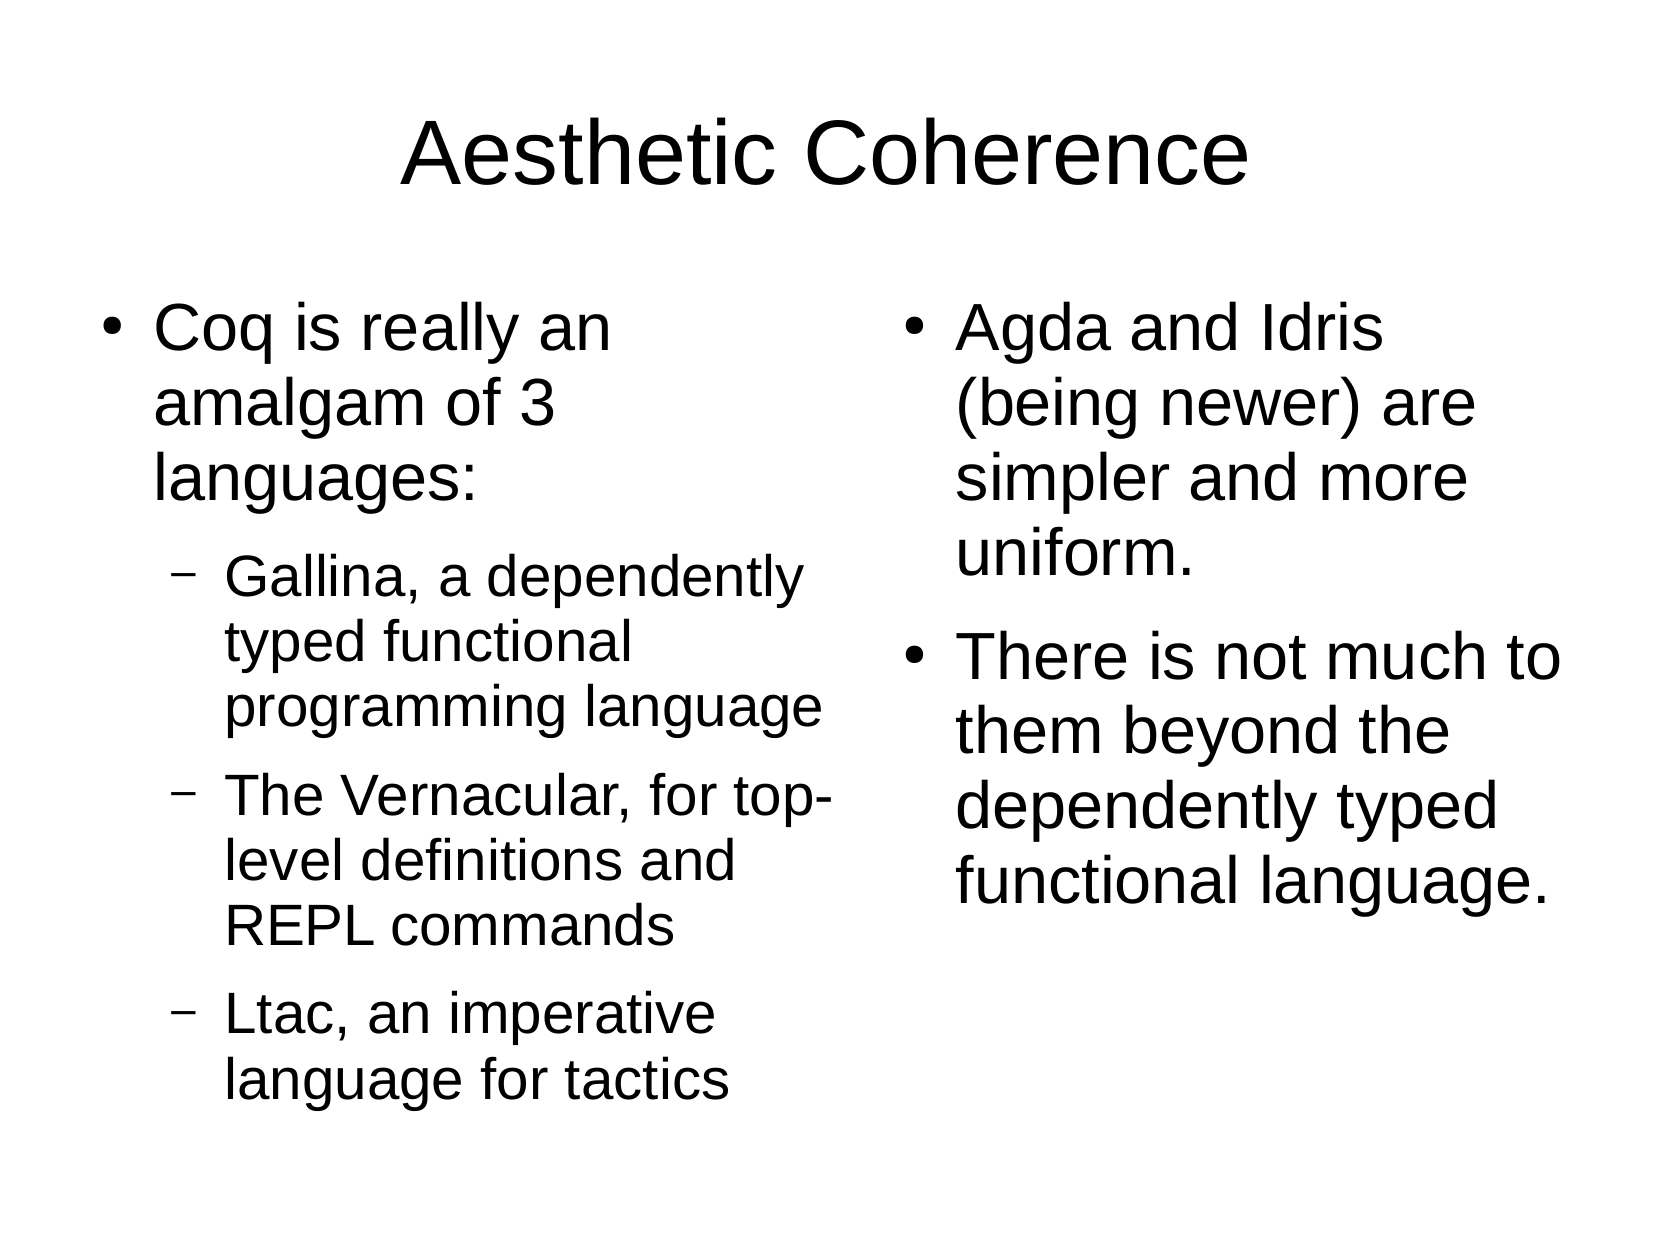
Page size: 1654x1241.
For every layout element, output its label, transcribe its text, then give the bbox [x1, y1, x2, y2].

list Agda and Idris (being newer) are simpler and more uniform. There is not much to them beyond the dependently typed functional language. [885, 290, 1572, 1109]
list Coq is really an amalgam of 3 languages: Gallina, a dependently typed functional programming language The Vernacular, for top-level definitions and REPL commands Ltac, an imperative language for tactics [82, 290, 856, 1110]
title Aesthetic Coherence [82, 49, 1571, 257]
